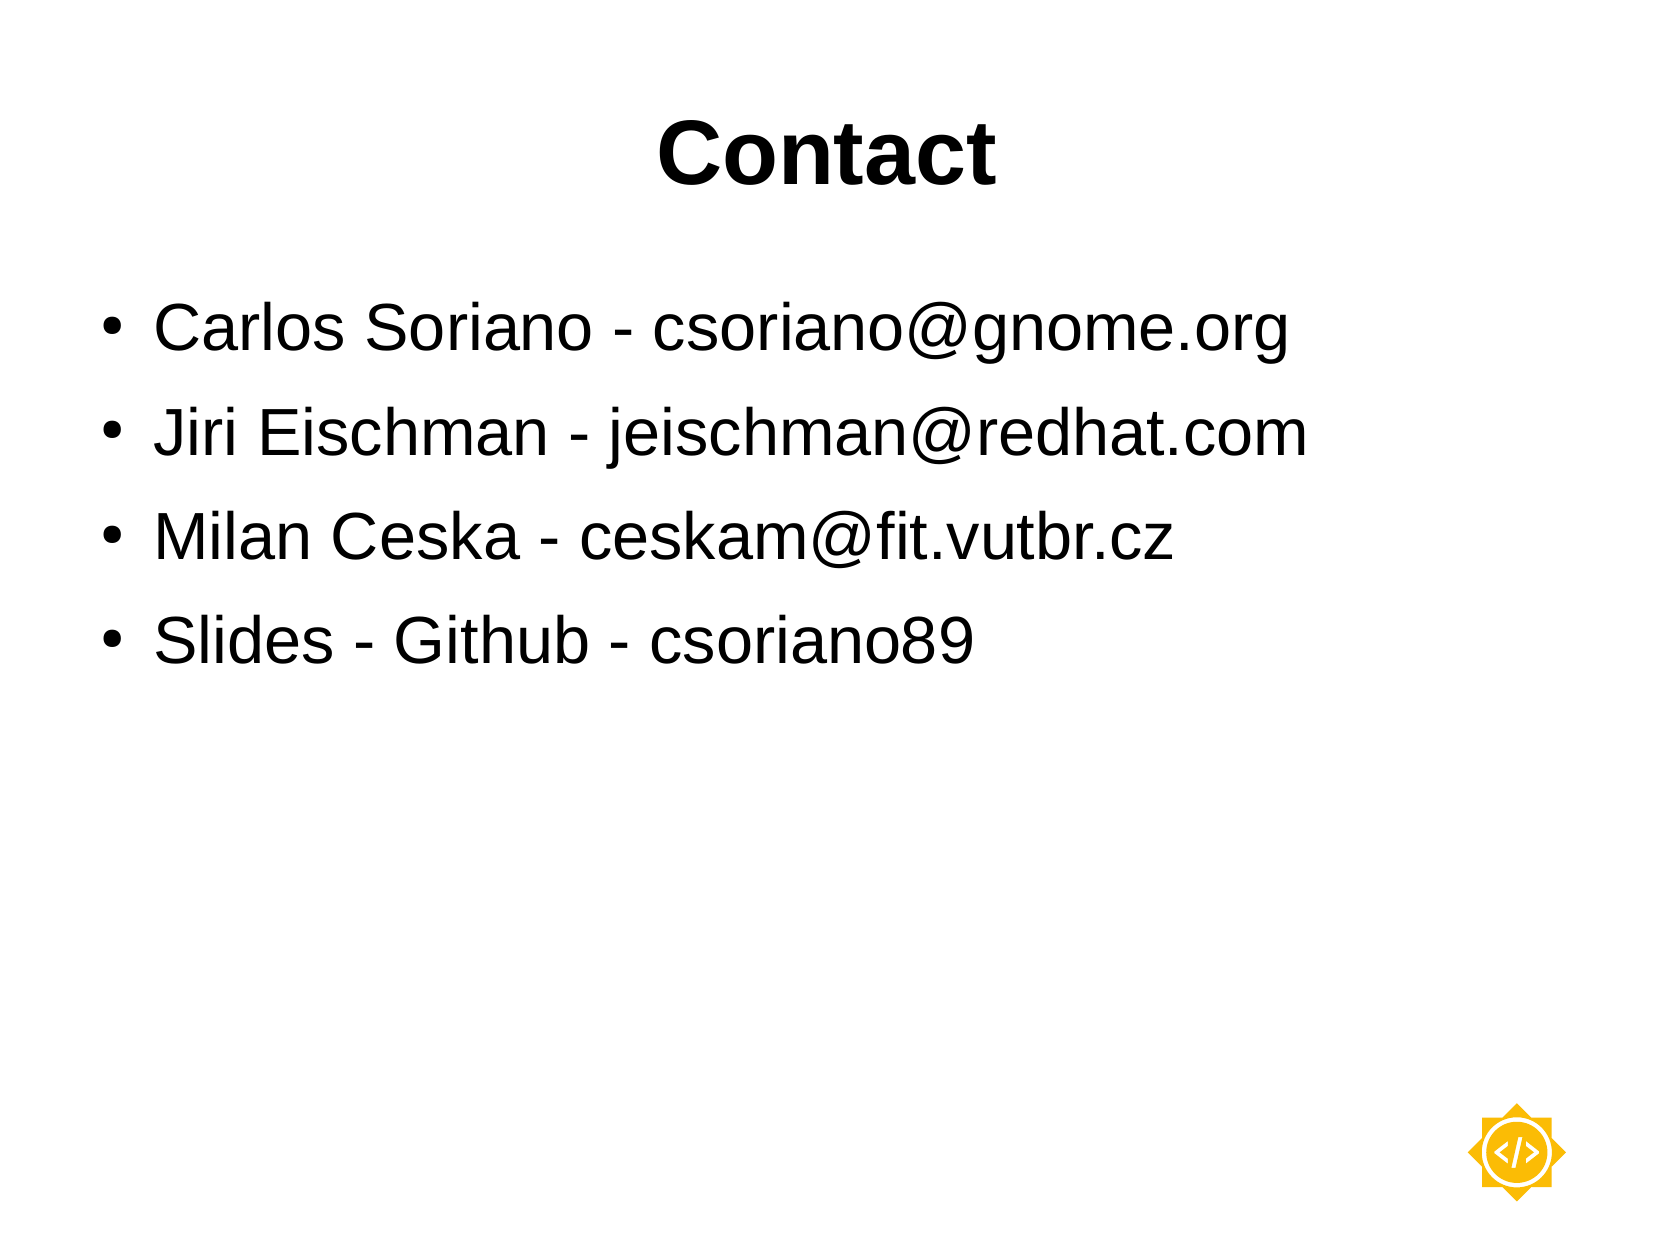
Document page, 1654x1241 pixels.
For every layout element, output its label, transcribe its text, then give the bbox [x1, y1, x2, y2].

list Carlos Soriano - csoriano@gnome.org Jiri Eischman - jeischman@redhat.com Milan Ceska - ceskam@fit.vutbr.cz Slides - Github - csoriano89 [82, 290, 1571, 1010]
title Contact [82, 49, 1571, 257]
